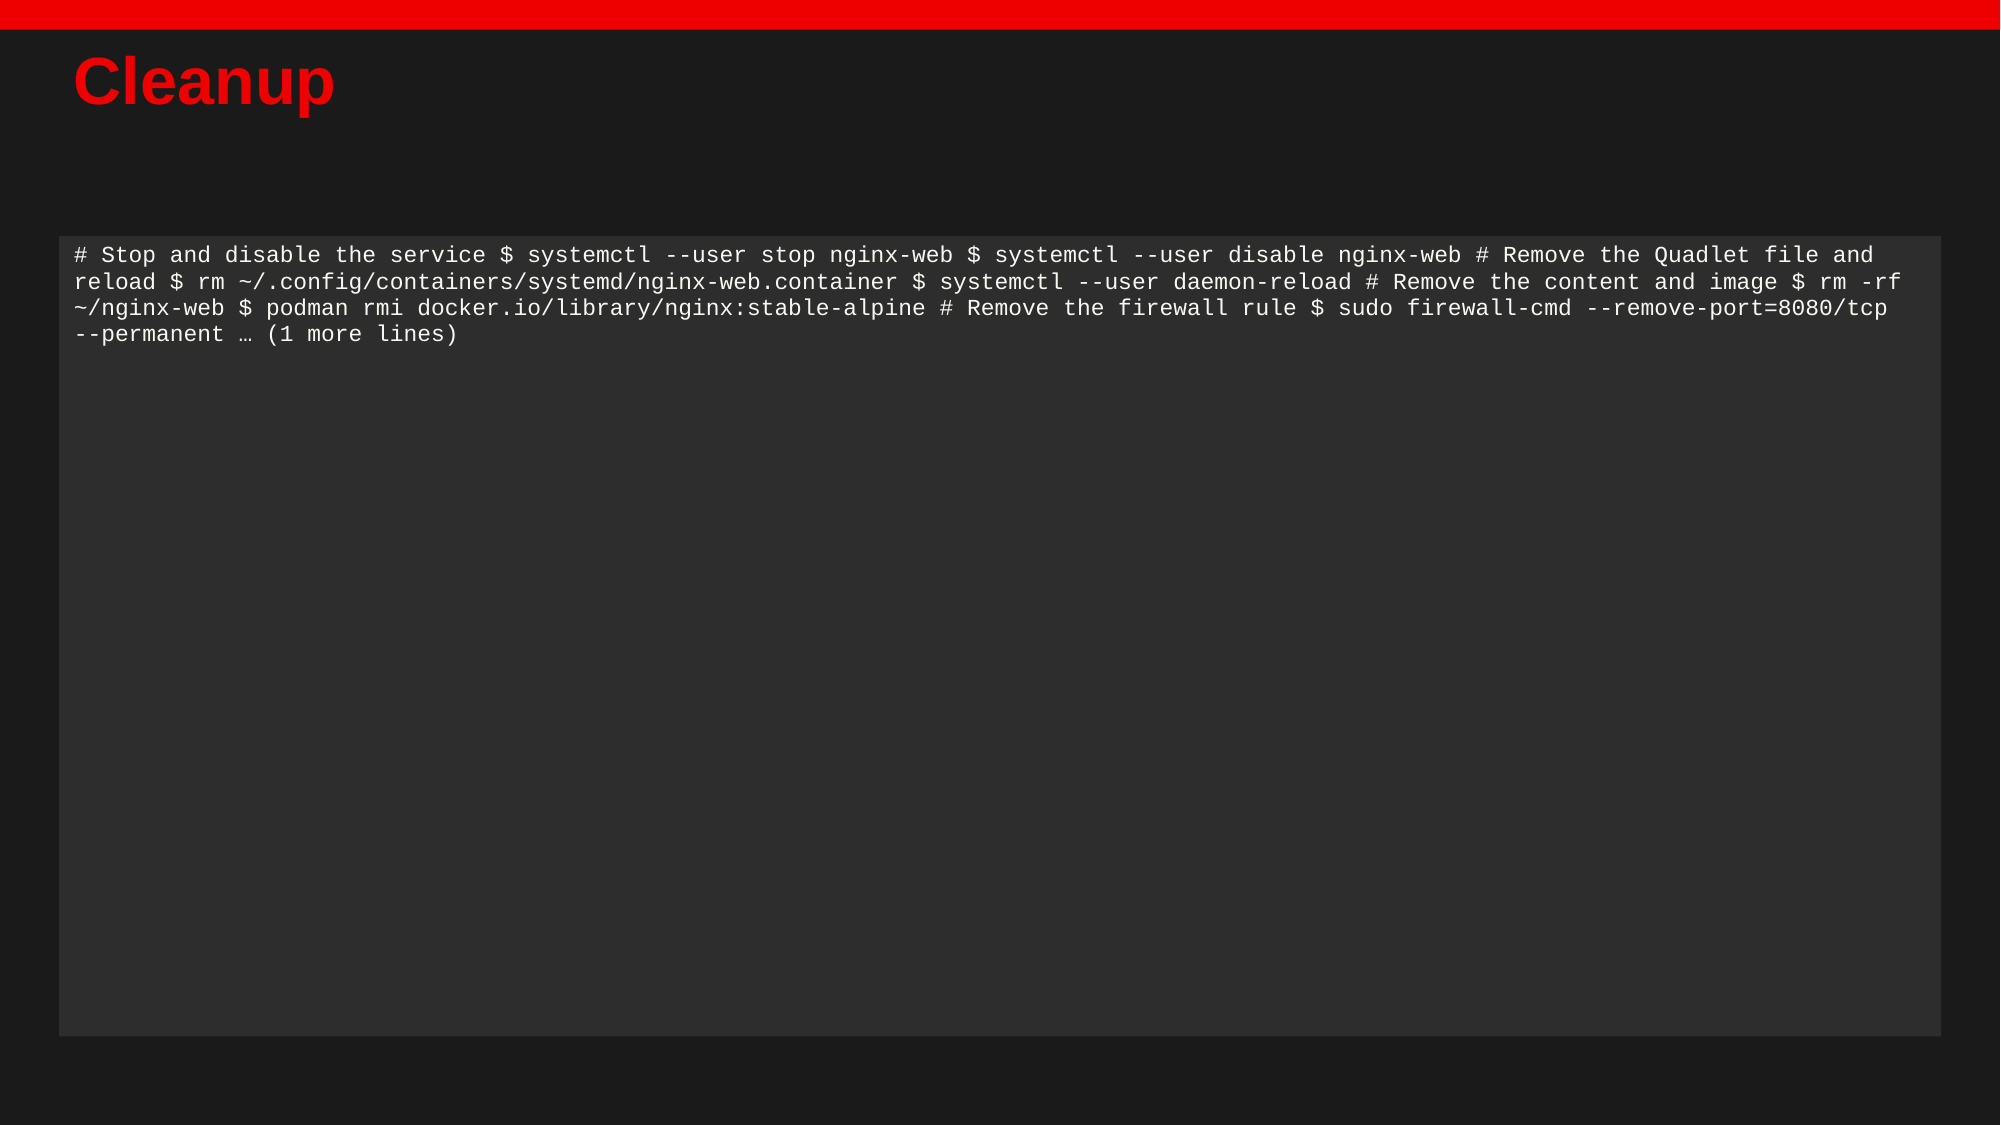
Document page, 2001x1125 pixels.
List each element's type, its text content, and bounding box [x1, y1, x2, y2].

text_box Cleanup [59, 36, 1942, 208]
text_box # Stop and disable the service $ systemctl --user stop nginx-web $ systemctl --user disable nginx-web # Remove the Quadlet file and reload $ rm ~/.config/containers/systemd/nginx-web.container $ systemctl --user daemon-reload # Remove the content and image $ rm -rf ~/nginx-web $ podman rmi docker.io/library/nginx:stable-alpine # Remove the firewall rule $ sudo firewall-cmd --remove-port=8080/tcp --permanent … (1 more lines) [59, 236, 1942, 1037]
text_box [0, 0, 2001, 30]
